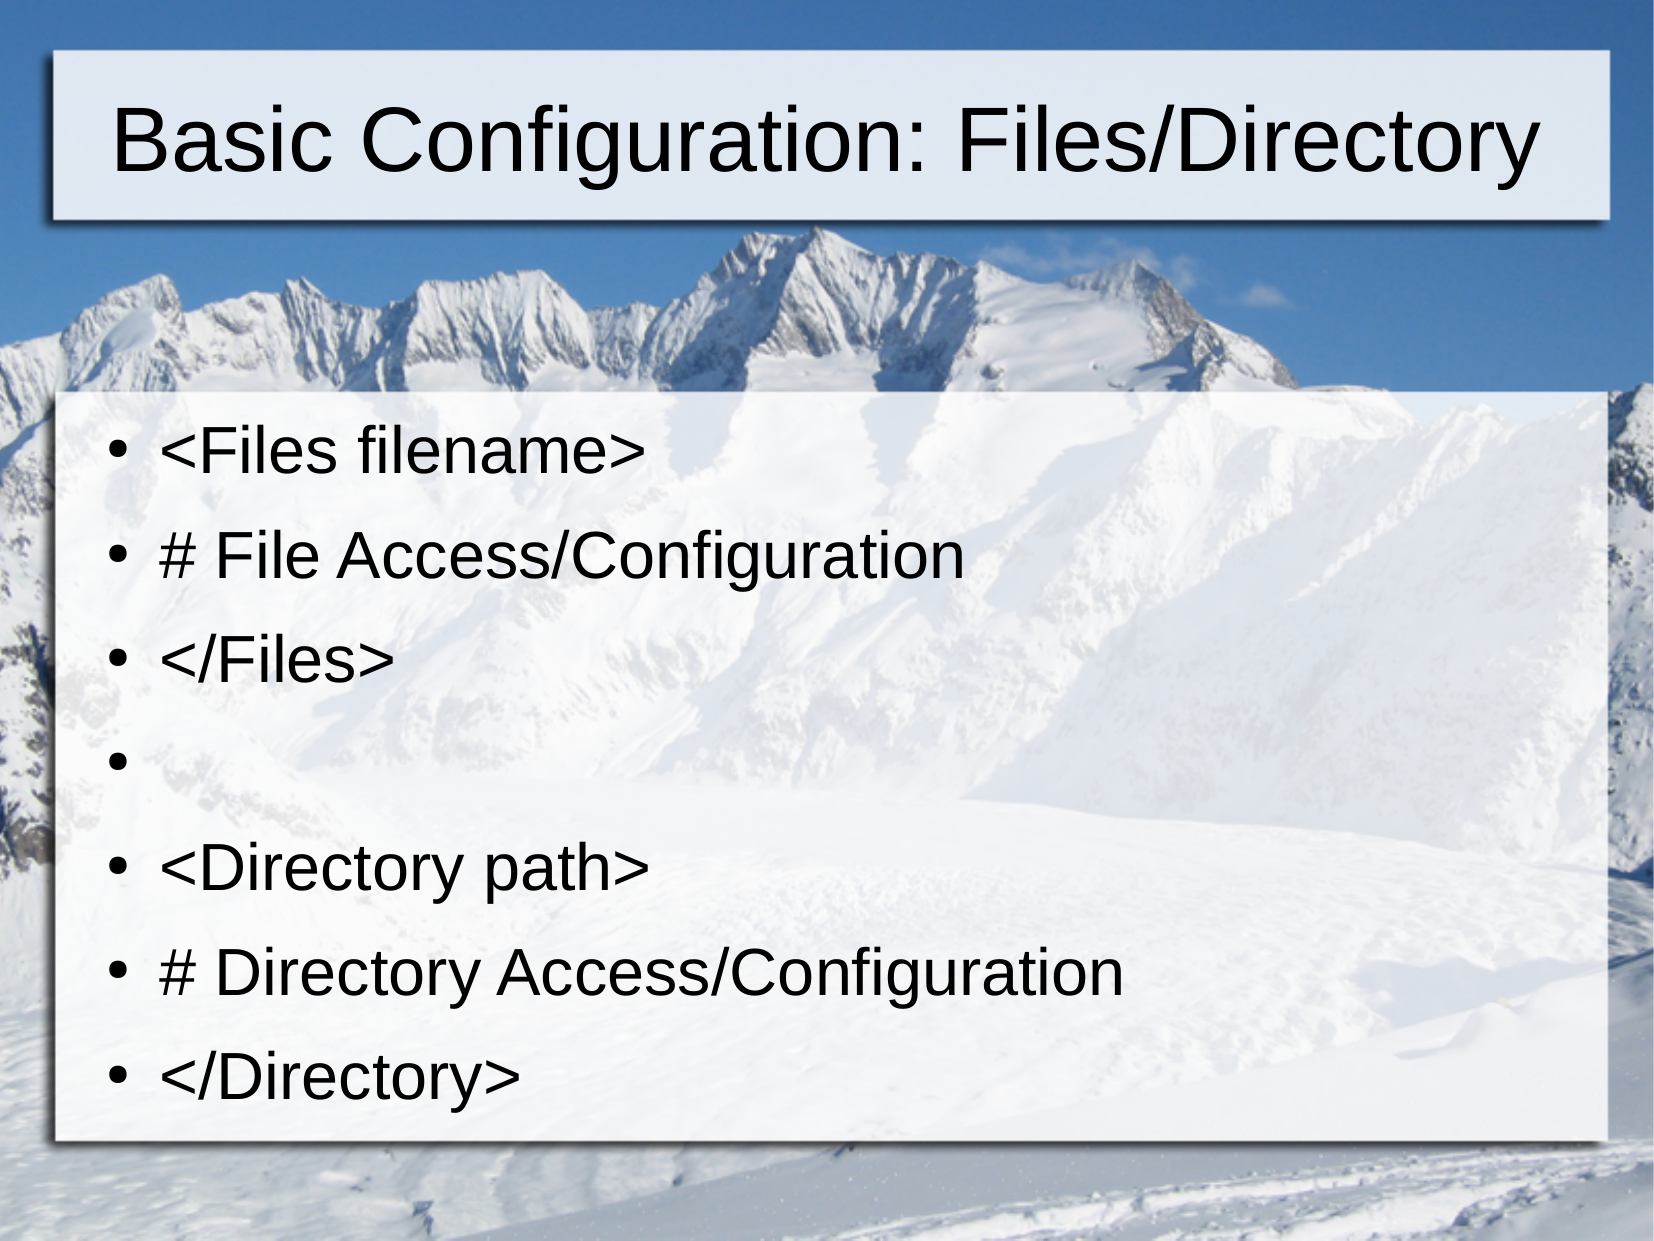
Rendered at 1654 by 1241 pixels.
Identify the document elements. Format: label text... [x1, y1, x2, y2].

list <Files filename> # File Access/Configuration </Files> <Directory path> # Directory Access/Configuration </Directory> [88, 413, 1571, 1232]
picture [0, 0, 1654, 1241]
title Basic Configuration: Files/Directory [59, 61, 1595, 219]
